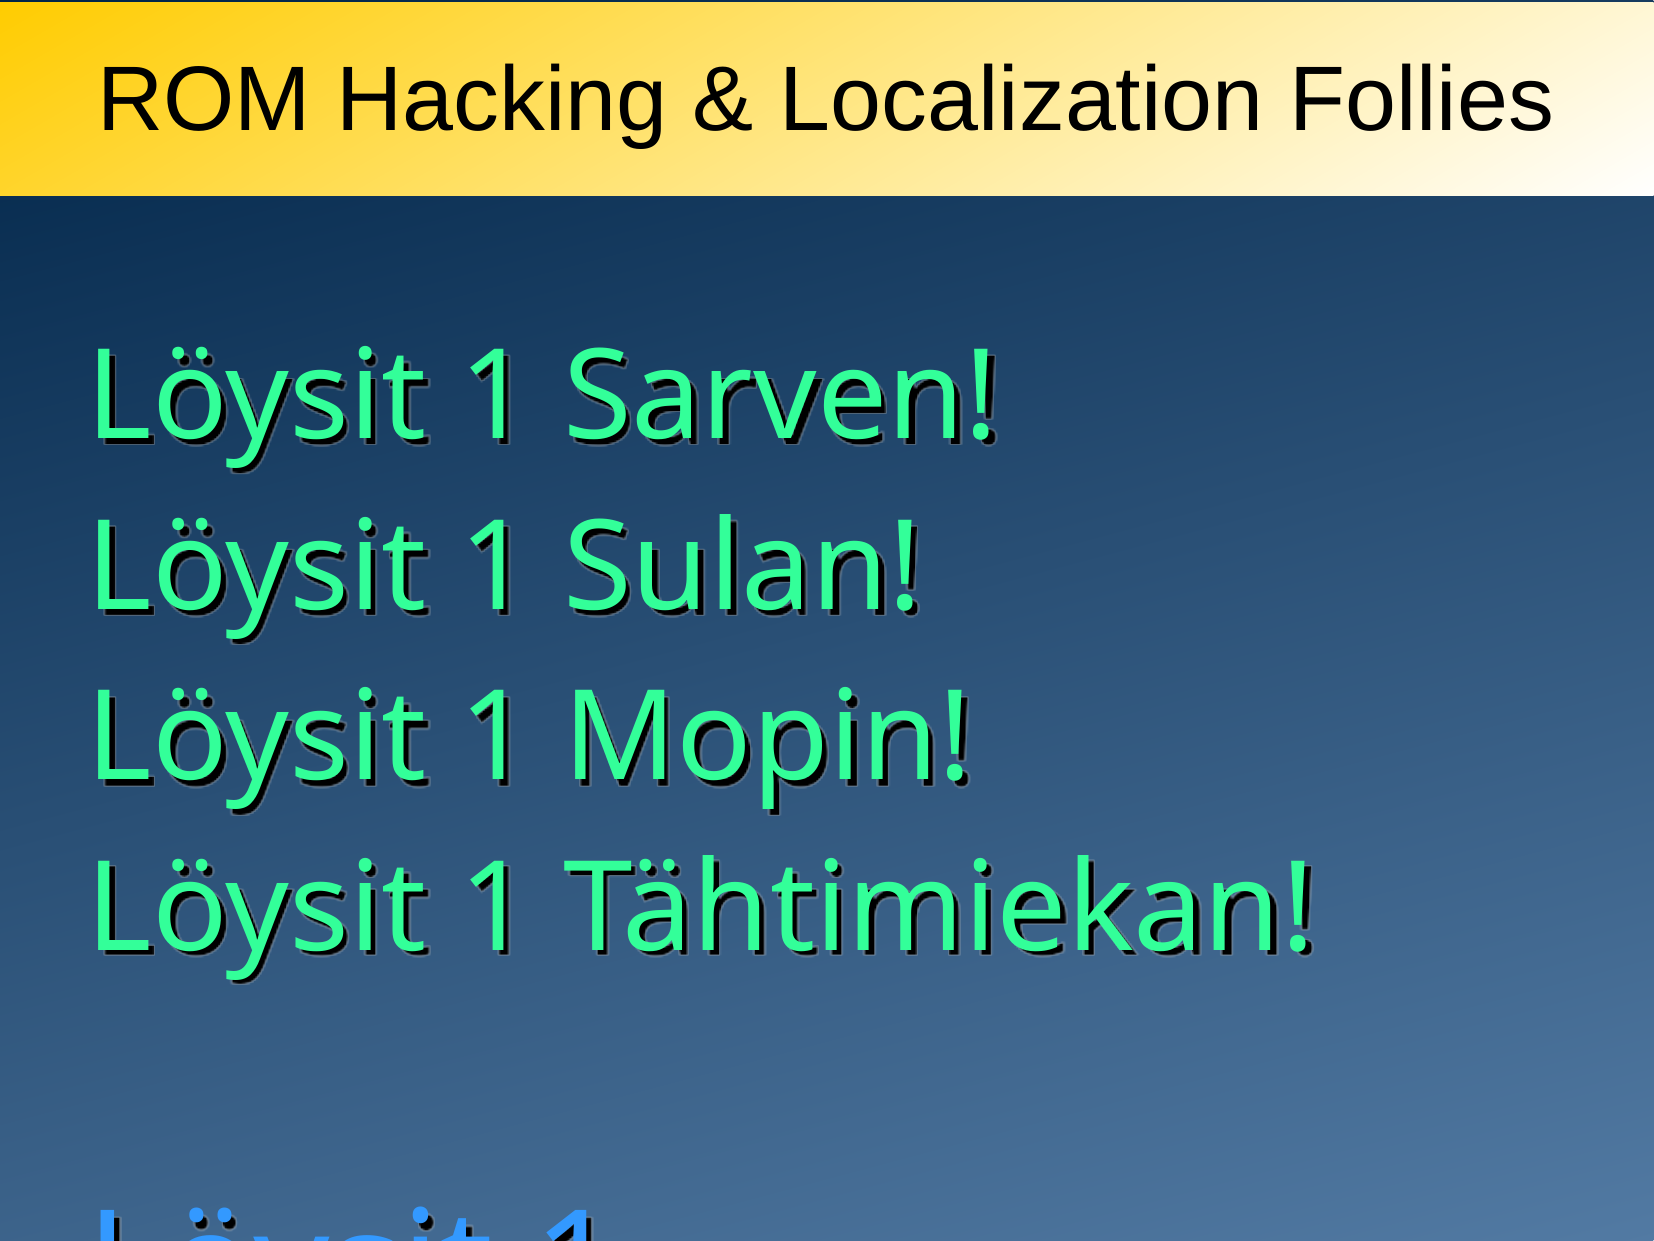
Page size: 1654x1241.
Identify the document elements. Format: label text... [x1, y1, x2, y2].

subtitle Löysit 1 Sarven! Löysit 1 Sulan! Löysit 1 Mopin! Löysit 1 Tähtimiekan! Löysit 1 >ITEM_NAME< [86, 304, 1576, 1127]
title ROM Hacking & Localization Follies [0, 2, 1654, 196]
